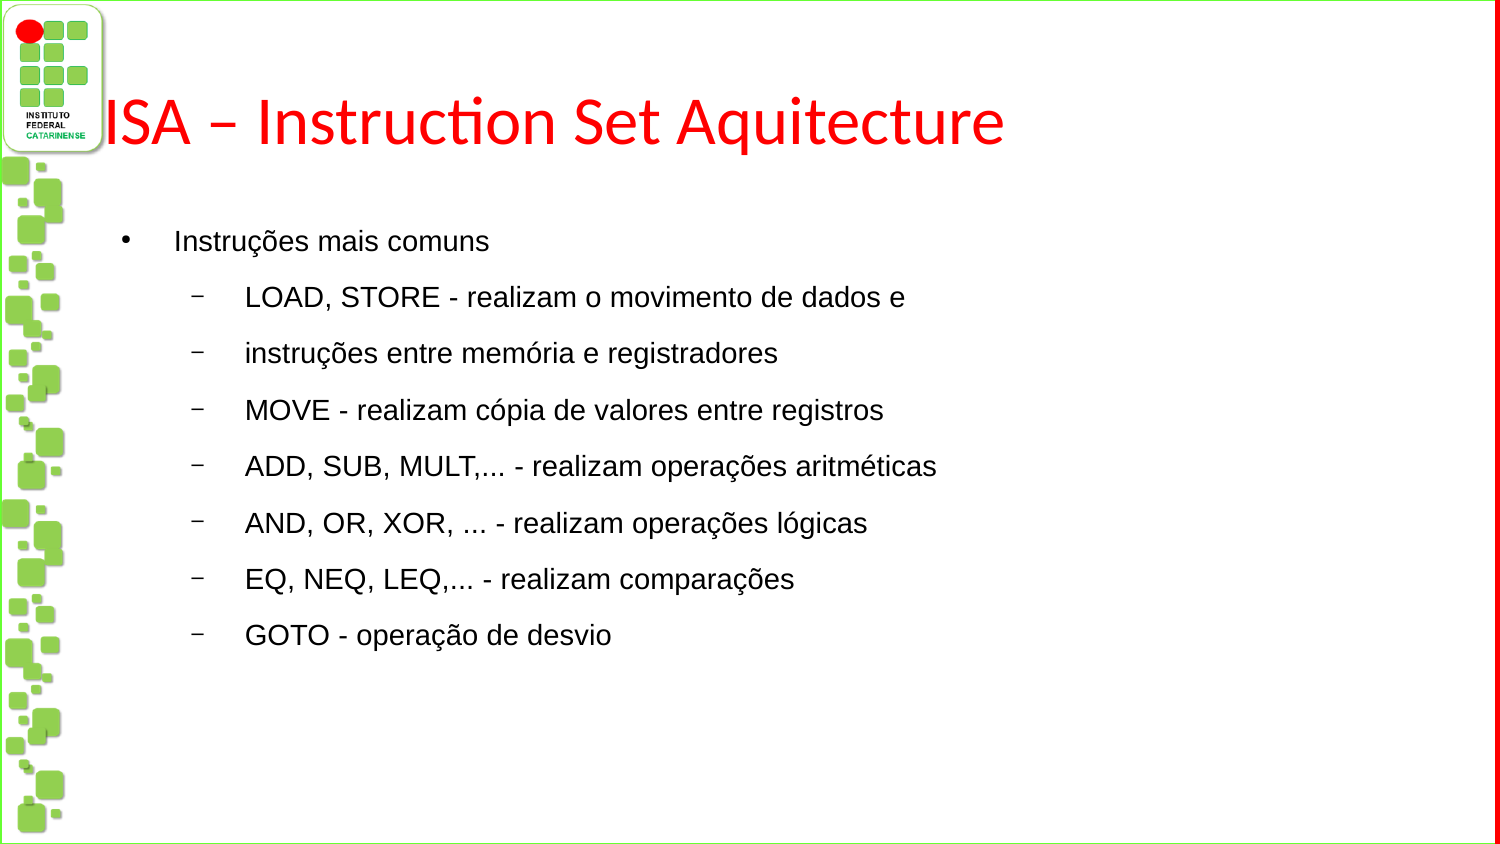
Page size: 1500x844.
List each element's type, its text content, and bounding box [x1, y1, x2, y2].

picture [0, 0, 1500, 844]
title ISA – Instruction Set Aquitecture [103, 44, 1397, 208]
list Instruções mais comuns LOAD, STORE - realizam o movimento de dados e instruções entre memória e registradores MOVE - realizam cópia de valores entre registros ADD, SUB, MULT,... - realizam operações aritméticas AND, OR, XOR, ... - realizam operações lógicas EQ, NEQ, LEQ,... - realizam comparações GOTO - operação de desvio [103, 224, 1397, 760]
